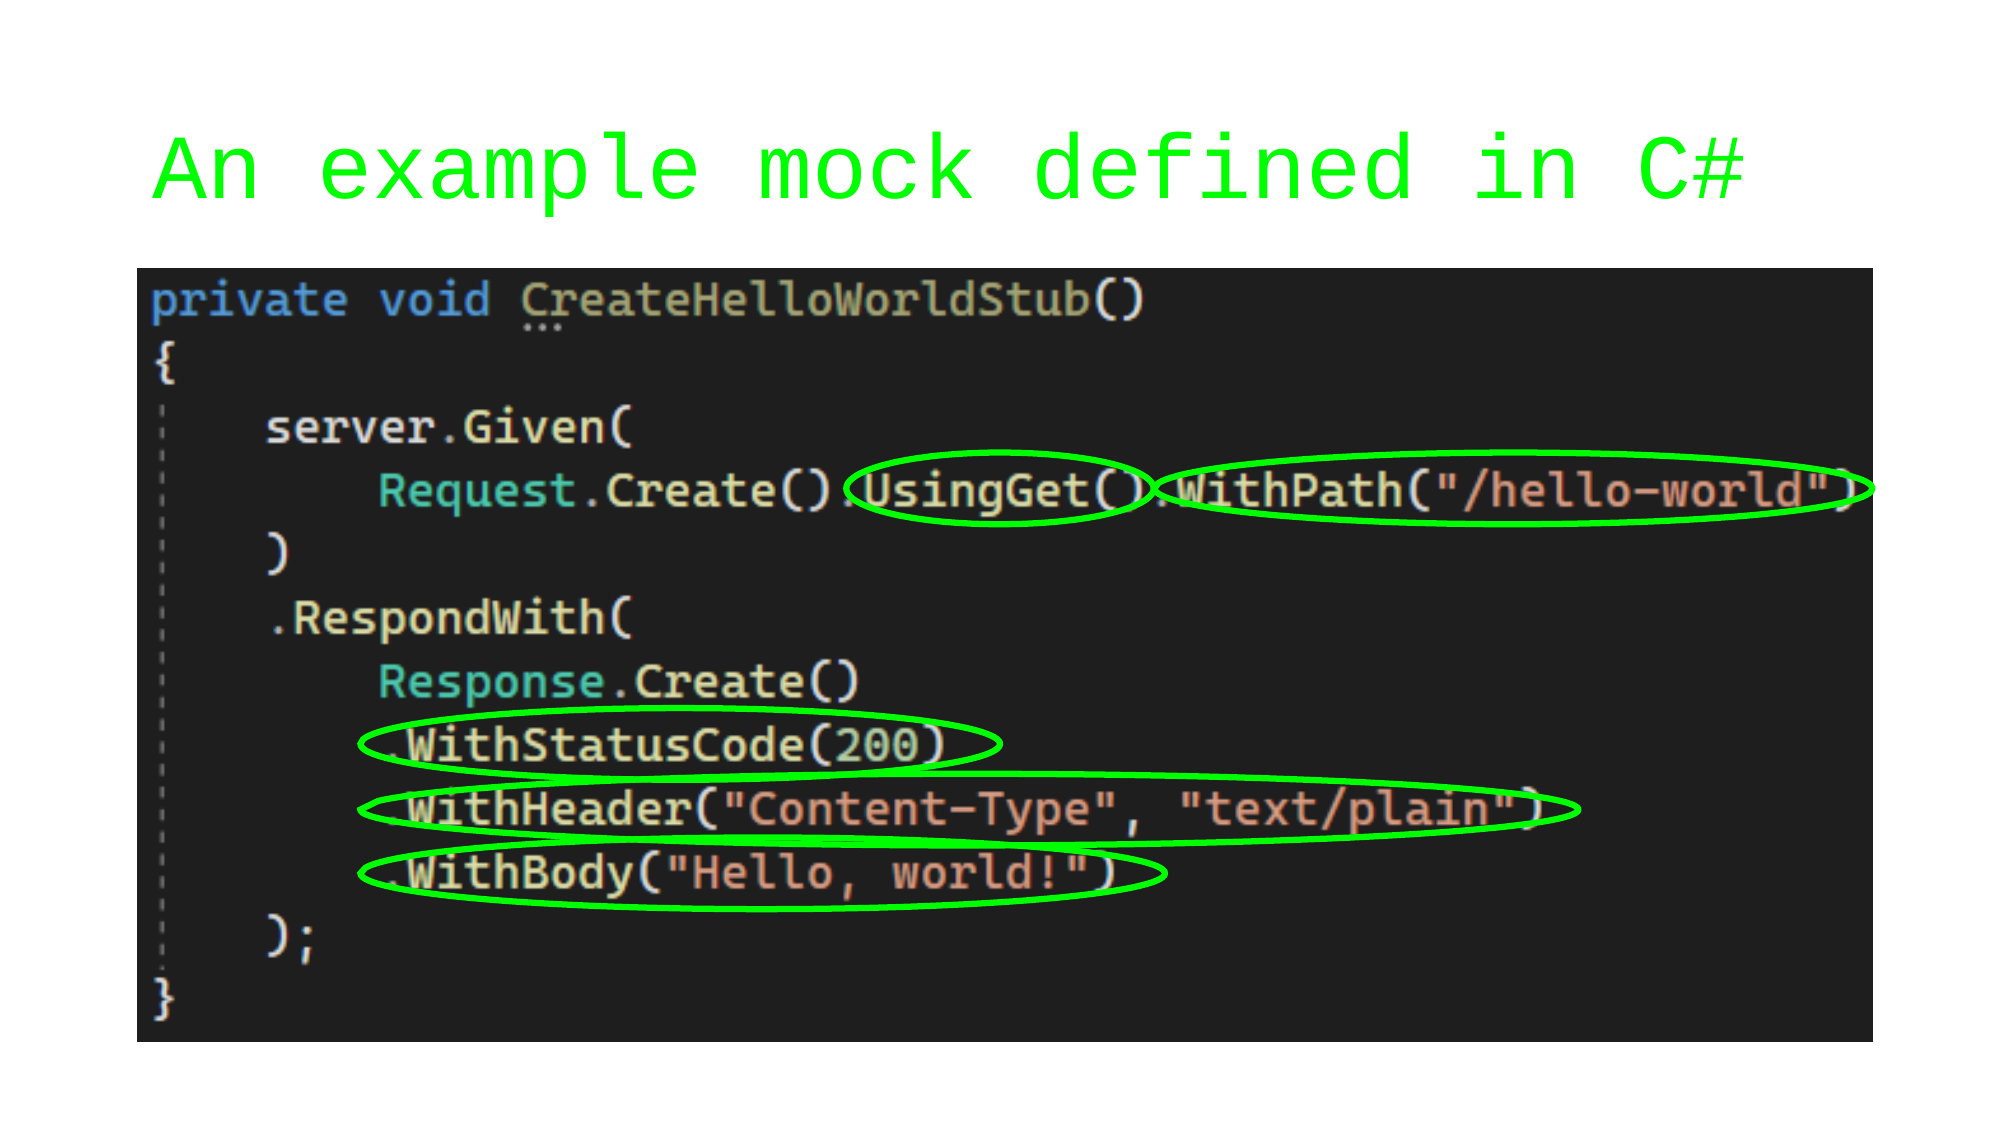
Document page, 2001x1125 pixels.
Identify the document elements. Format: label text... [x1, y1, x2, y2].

picture [137, 278, 1873, 1042]
picture [1159, 456, 1868, 521]
title An example mock defined in C# [137, 59, 1971, 278]
picture [850, 456, 1150, 521]
